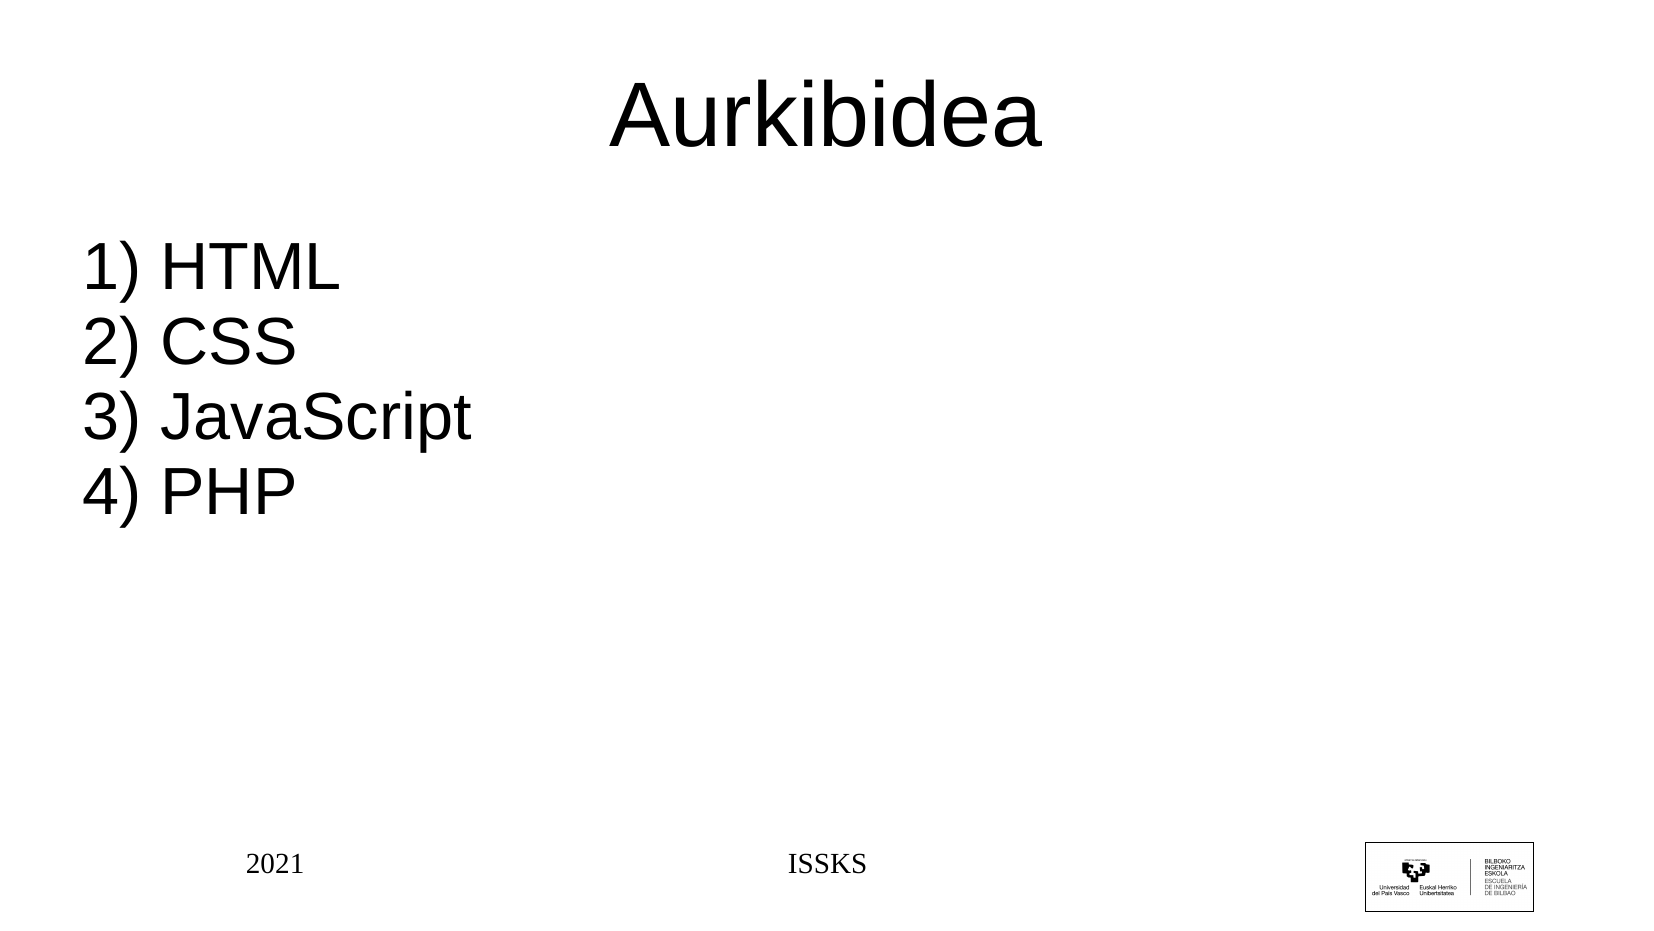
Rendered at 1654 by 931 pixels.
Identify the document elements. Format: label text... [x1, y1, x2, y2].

title Aurkibidea [82, 37, 1571, 193]
subtitle HTML CSS JavaScript PHP [82, 217, 1571, 541]
picture [1366, 843, 1533, 911]
